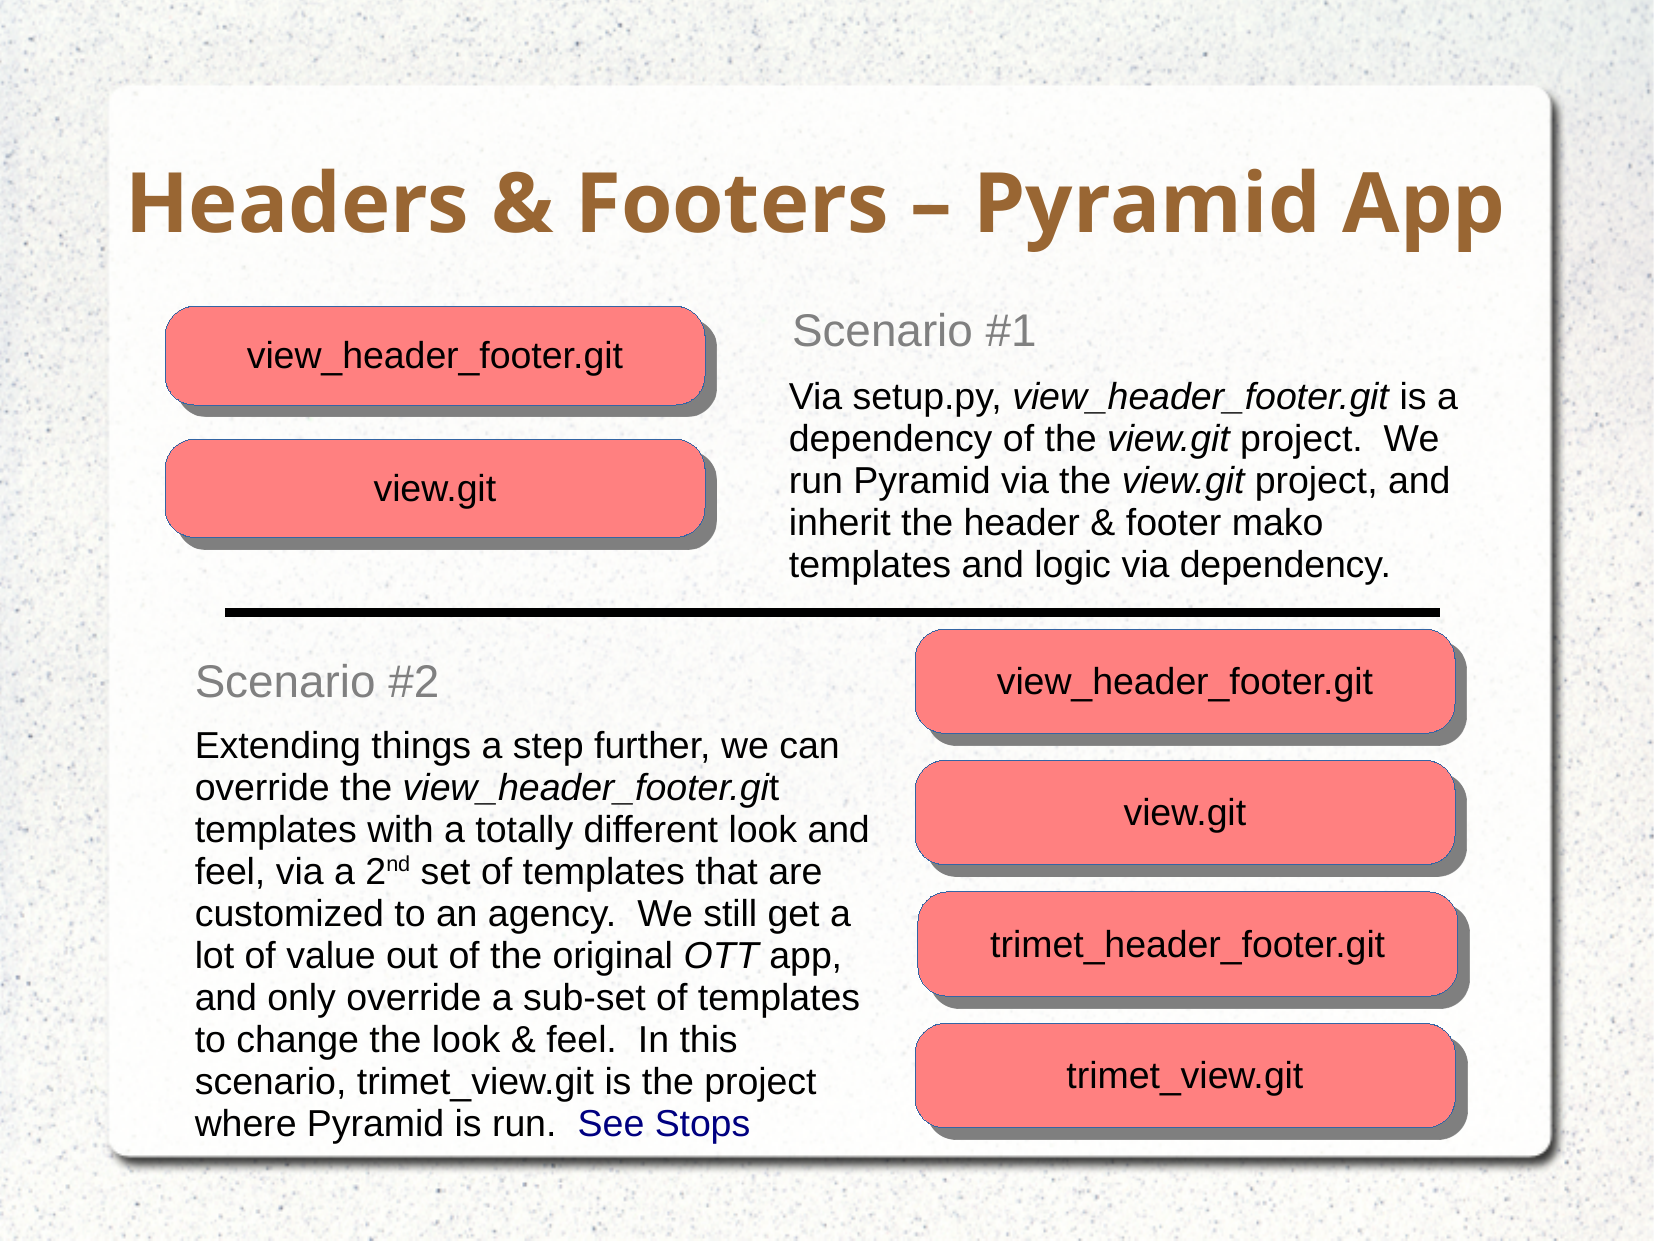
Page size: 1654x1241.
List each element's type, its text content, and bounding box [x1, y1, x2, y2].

title Headers & Footers – Pyramid App [118, 96, 1536, 304]
picture [0, 0, 1654, 1241]
text_box trimet_header_footer.git [917, 891, 1458, 997]
text_box view_header_footer.git [165, 306, 706, 406]
text_box view.git [165, 439, 706, 538]
text_box trimet_view.git [915, 1023, 1456, 1128]
text_box Via setup.py, view_header_footer.git is a dependency of the view.git project. We run Pyramid via the view.git project, and inherit the header & footer mako templates and logic via dependency. [774, 368, 1495, 612]
text_box Scenario #1 [777, 297, 1065, 364]
text_box Extending things a step further, we can override the view_header_footer.git templates with a totally different look and feel, via a 2nd set of templates that are customized to an agency. We still get a lot of value out of the original OTT app, and only override a sub-set of templates to change the look & feel. In this scenario, trimet_view.git is the project where Pyramid is run. See Stops [180, 717, 901, 1191]
text_box view.git [915, 760, 1456, 865]
text_box Scenario #2 [180, 648, 468, 715]
text_box view_header_footer.git [915, 629, 1456, 734]
